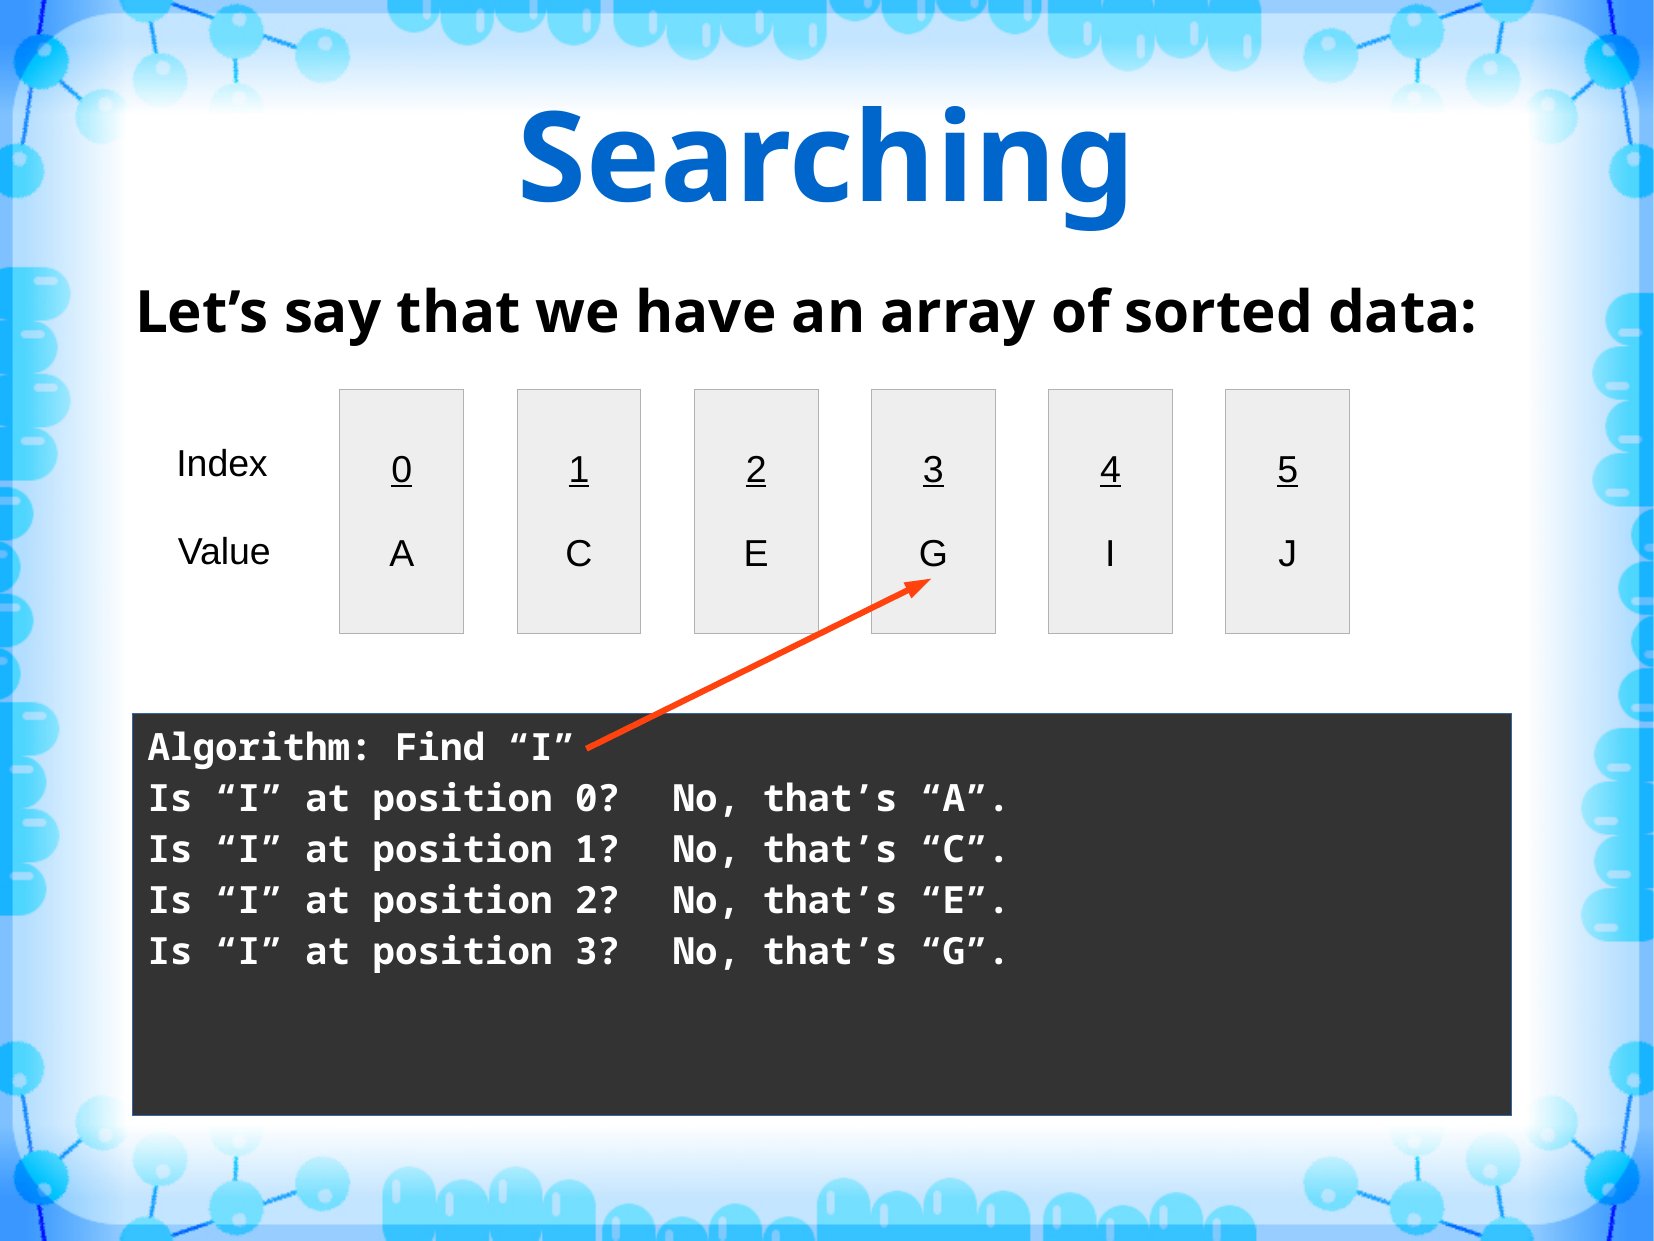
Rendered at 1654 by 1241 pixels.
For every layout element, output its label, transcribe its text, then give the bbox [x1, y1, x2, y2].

picture [0, 0, 1654, 1241]
text_box 0 A [339, 389, 464, 634]
text_box Value [122, 522, 327, 580]
title Searching [82, 49, 1571, 257]
text_box Let’s say that we have an array of sorted data: [135, 270, 1509, 458]
text_box 1 C [517, 389, 641, 634]
text_box 4 I [1048, 389, 1173, 634]
text_box 5 J [1225, 389, 1350, 634]
text_box 2 E [694, 389, 819, 634]
text_box Index [119, 434, 325, 492]
text_box 3 G [871, 389, 996, 634]
text_box Algorithm: Find “I” Is “I” at position 0? No, that’s “A”. Is “I” at position 1? No, that’s “C”. Is “I” at position 2? No, that’s “E”. Is “I” at position 3? No, that’s “G”. [132, 713, 1512, 1116]
